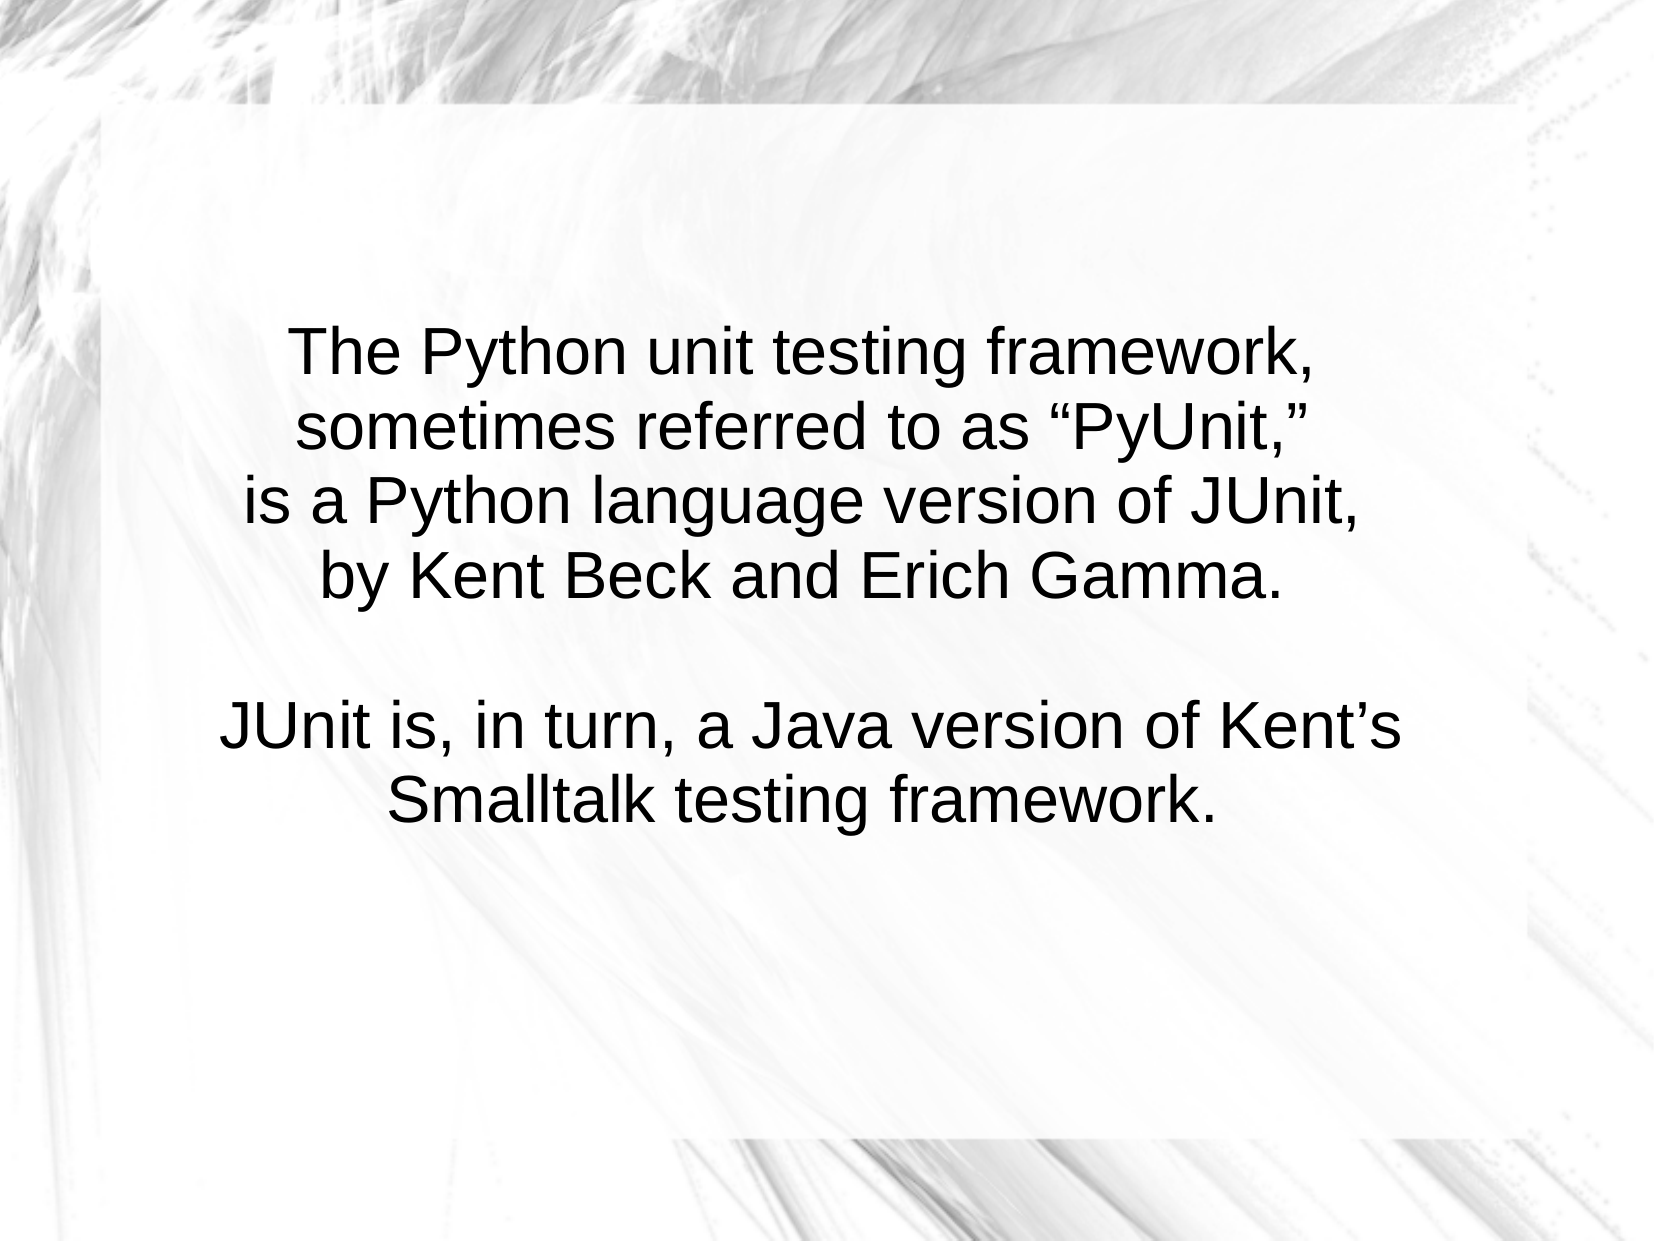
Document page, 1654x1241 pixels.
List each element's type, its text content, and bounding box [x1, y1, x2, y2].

subtitle The Python unit testing framework, sometimes referred to as “PyUnit,” is a Python language version of JUnit, by Kent Beck and Erich Gamma. JUnit is, in turn, a Java version of Kent’s Smalltalk testing framework. [118, 112, 1506, 1039]
picture [0, 0, 1654, 1241]
